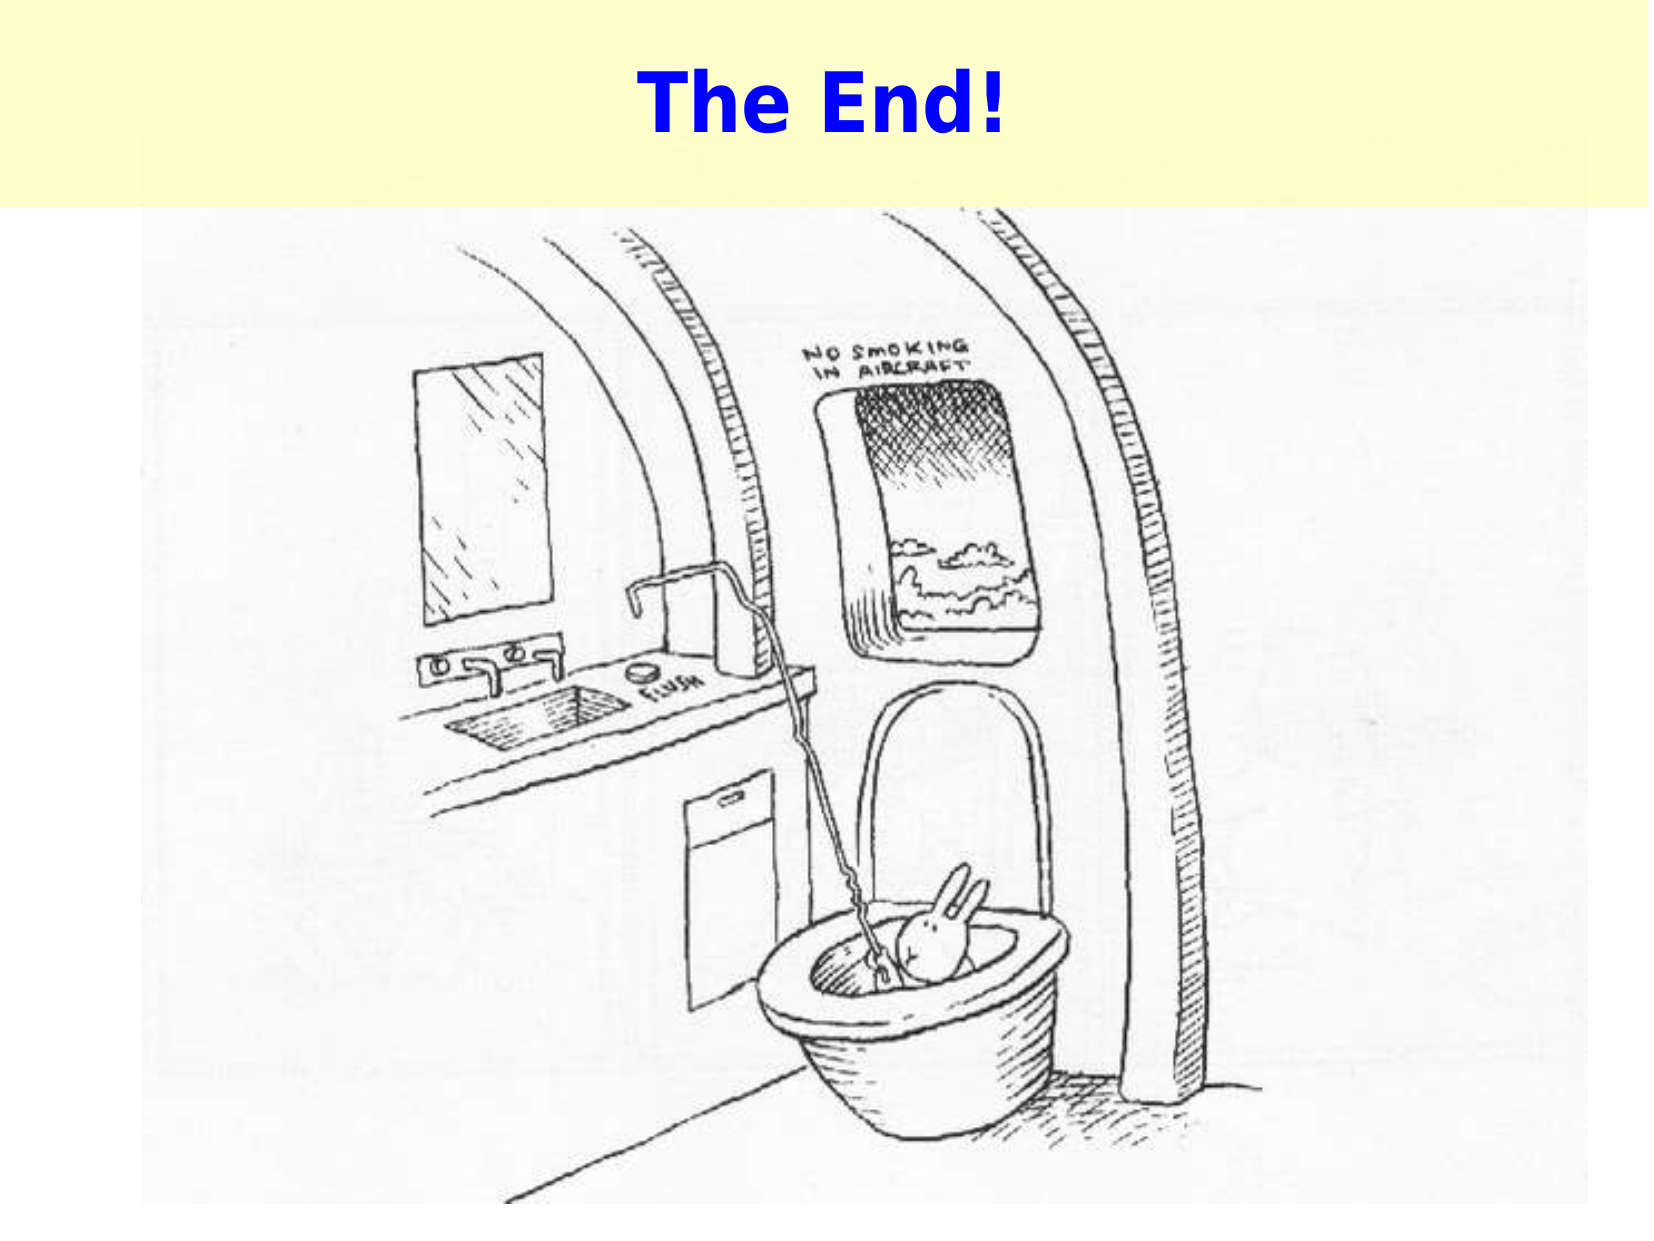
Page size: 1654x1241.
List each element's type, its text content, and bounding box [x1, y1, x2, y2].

picture [141, 208, 1588, 1204]
title The End! [0, 0, 1649, 208]
